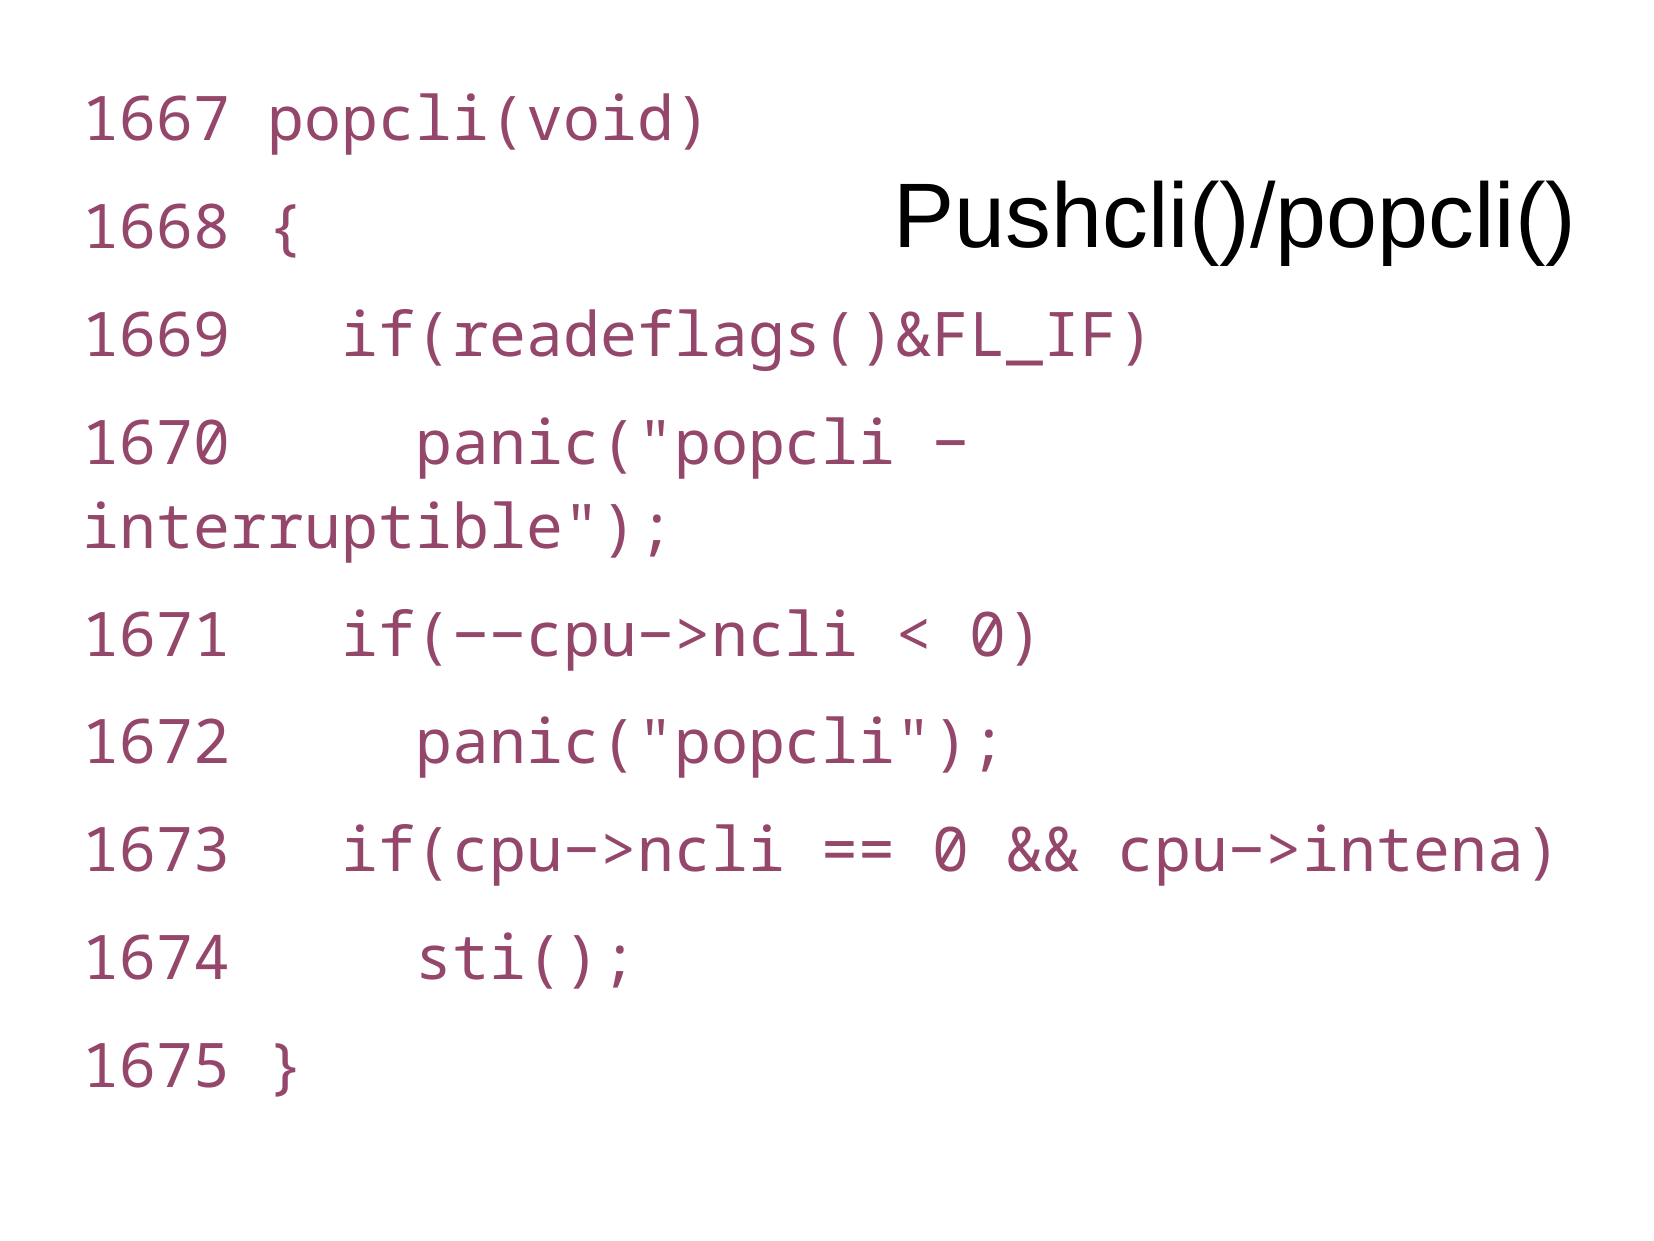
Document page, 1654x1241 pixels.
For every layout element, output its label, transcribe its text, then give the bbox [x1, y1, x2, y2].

title Pushcli()/popcli() [825, 112, 1646, 320]
list 1667 popcli(void) 1668 { 1669 if(readeflags()&FL_IF) 1670 panic("popcli − interruptible"); 1671 if(−−cpu−>ncli < 0) 1672 panic("popcli"); 1673 if(cpu−>ncli == 0 && cpu−>intena) 1674 sti(); 1675 } [82, 75, 1571, 1163]
